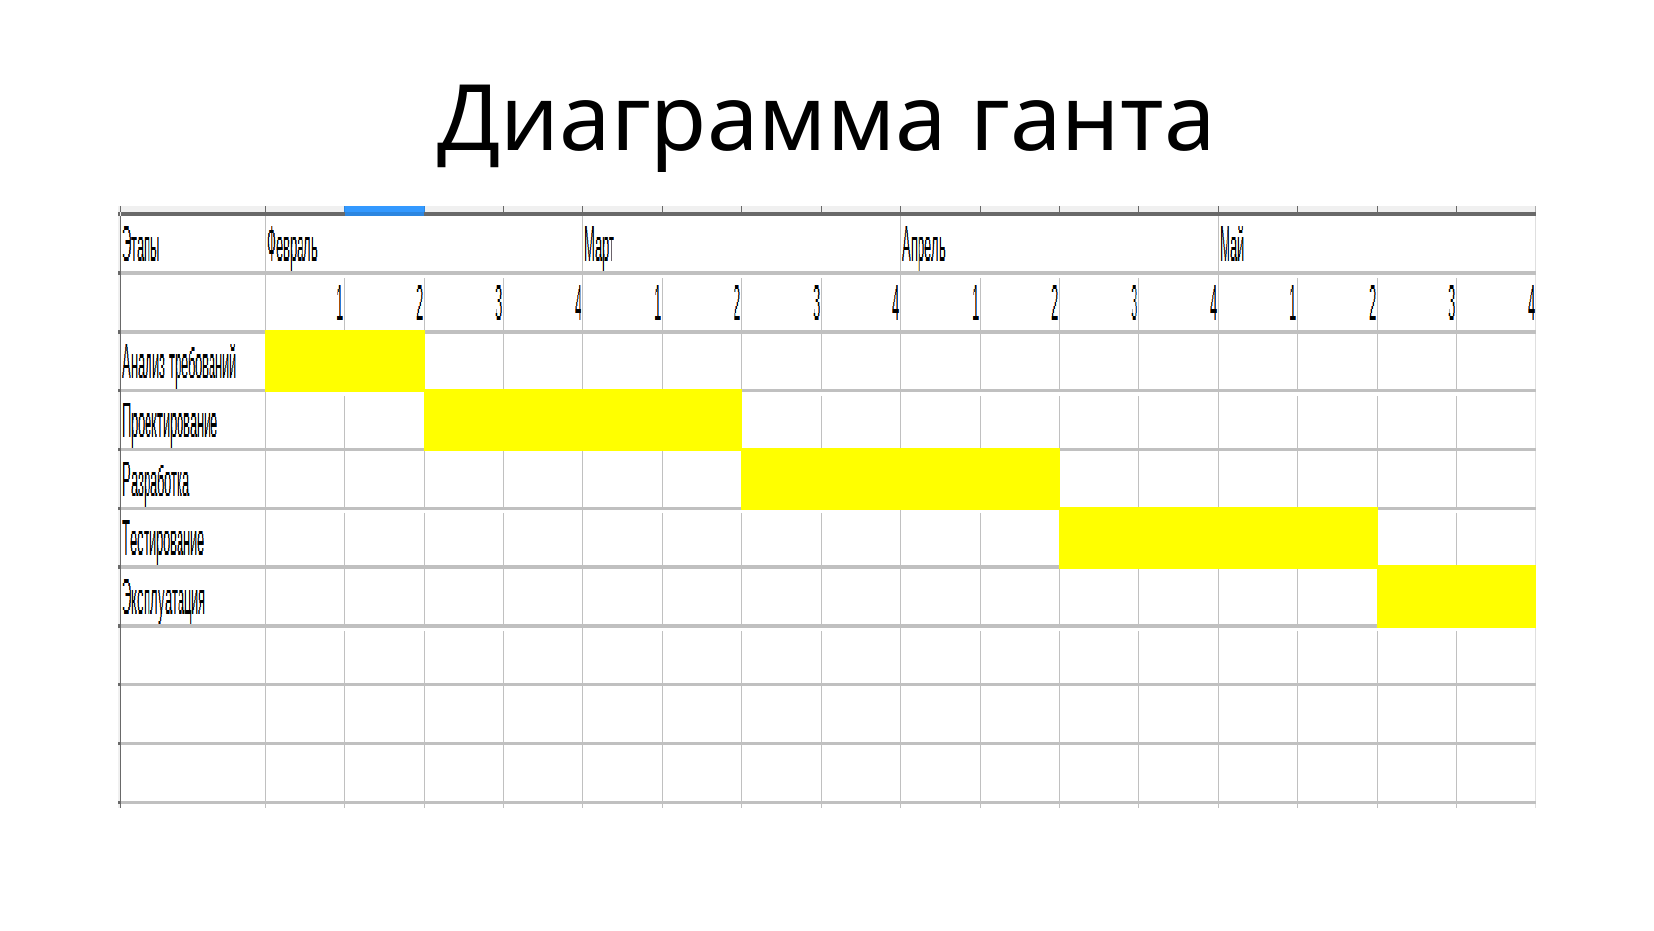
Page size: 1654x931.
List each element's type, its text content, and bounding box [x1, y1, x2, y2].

picture [118, 206, 1536, 808]
title Диаграмма ганта [82, 37, 1571, 193]
